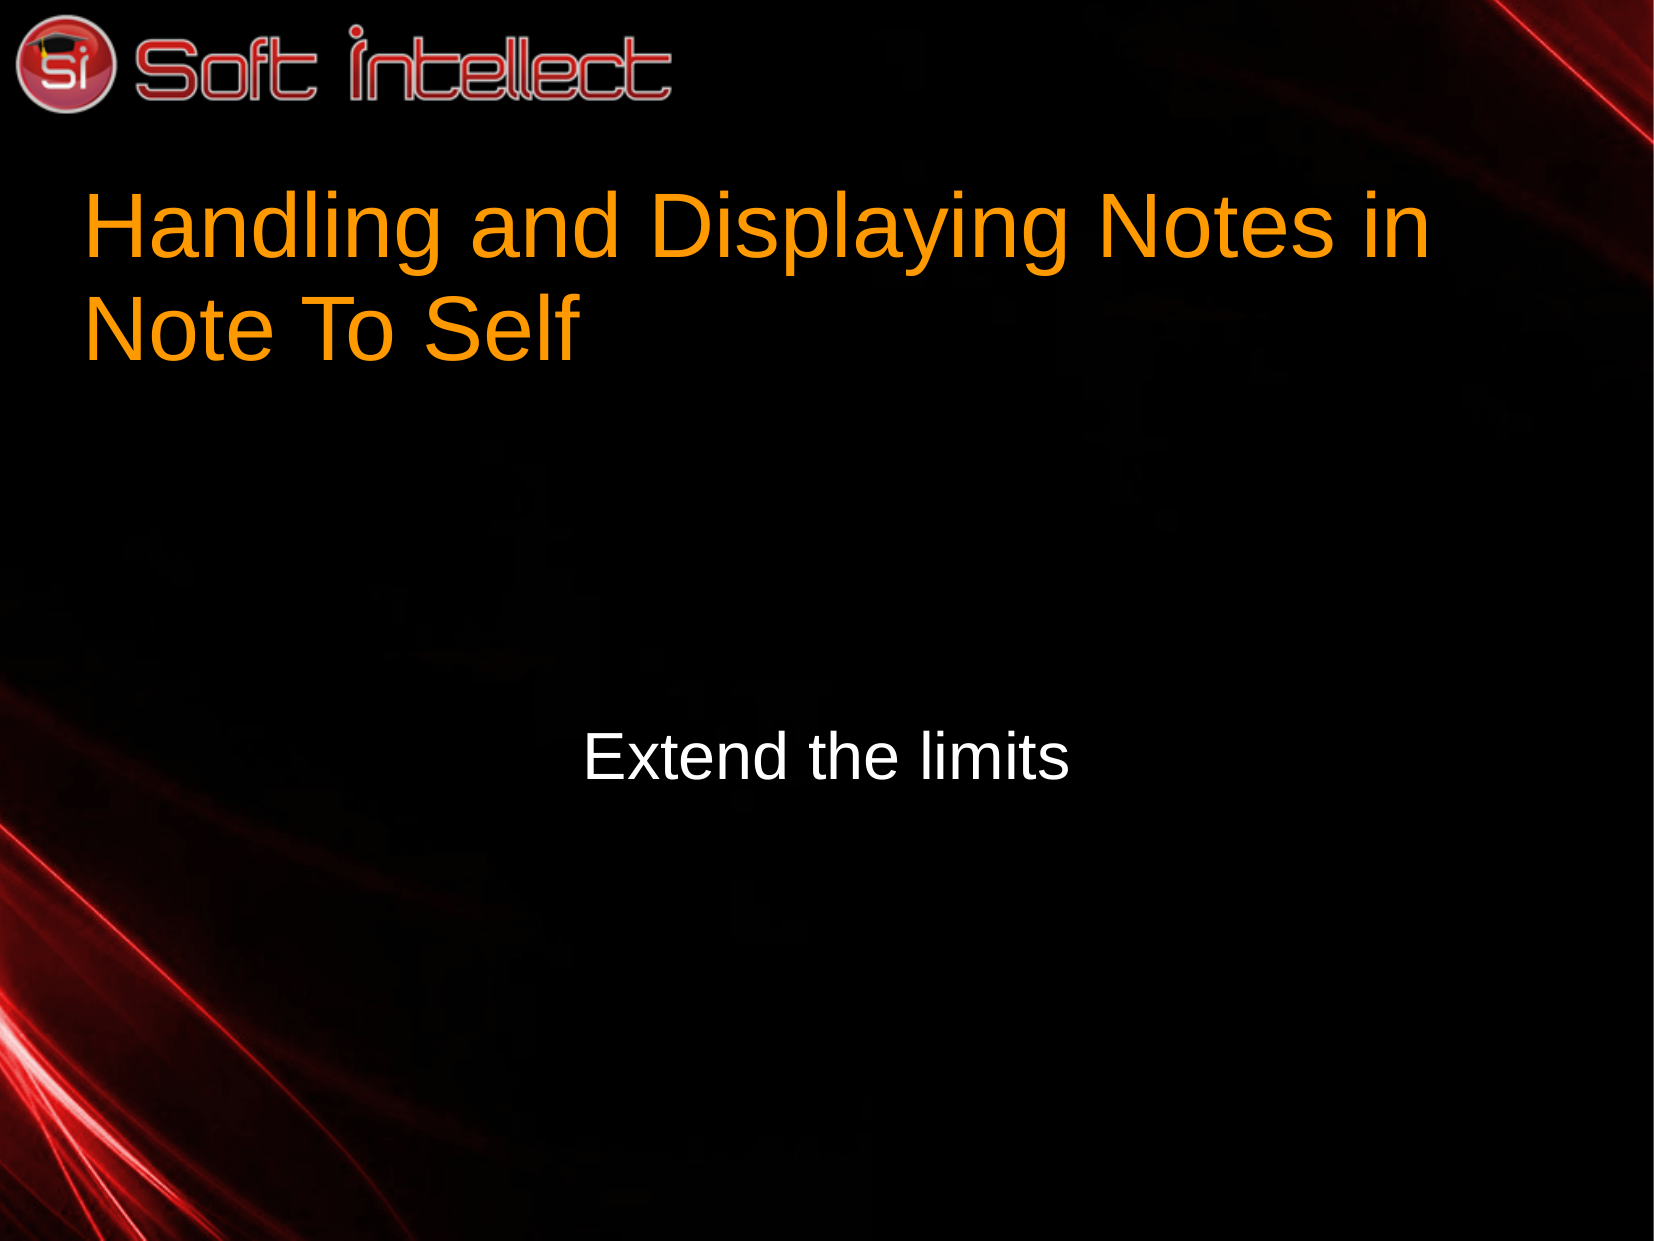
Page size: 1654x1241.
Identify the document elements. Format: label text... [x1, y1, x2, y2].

picture [0, 0, 1654, 1241]
subtitle Extend the limits [82, 396, 1571, 1116]
title Handling and Displaying Notes in Note To Self [82, 173, 1571, 381]
